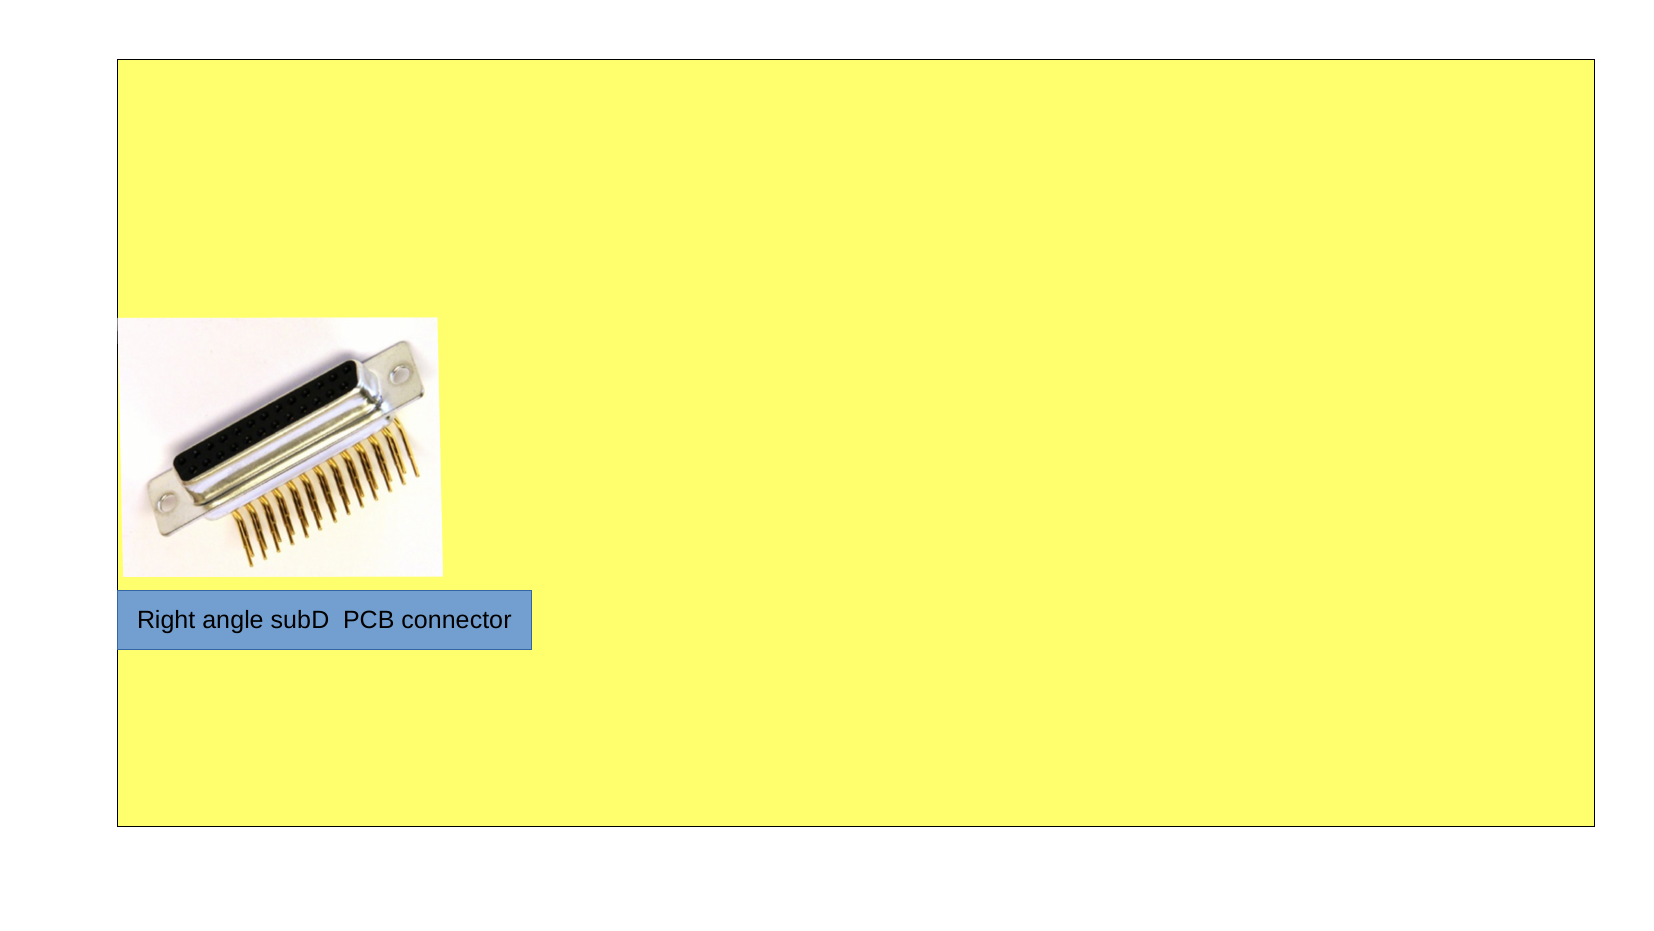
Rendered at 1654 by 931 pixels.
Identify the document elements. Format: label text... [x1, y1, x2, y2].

text_box [117, 59, 1595, 827]
picture [117, 317, 443, 577]
text_box Right angle subD PCB connector [117, 590, 532, 650]
